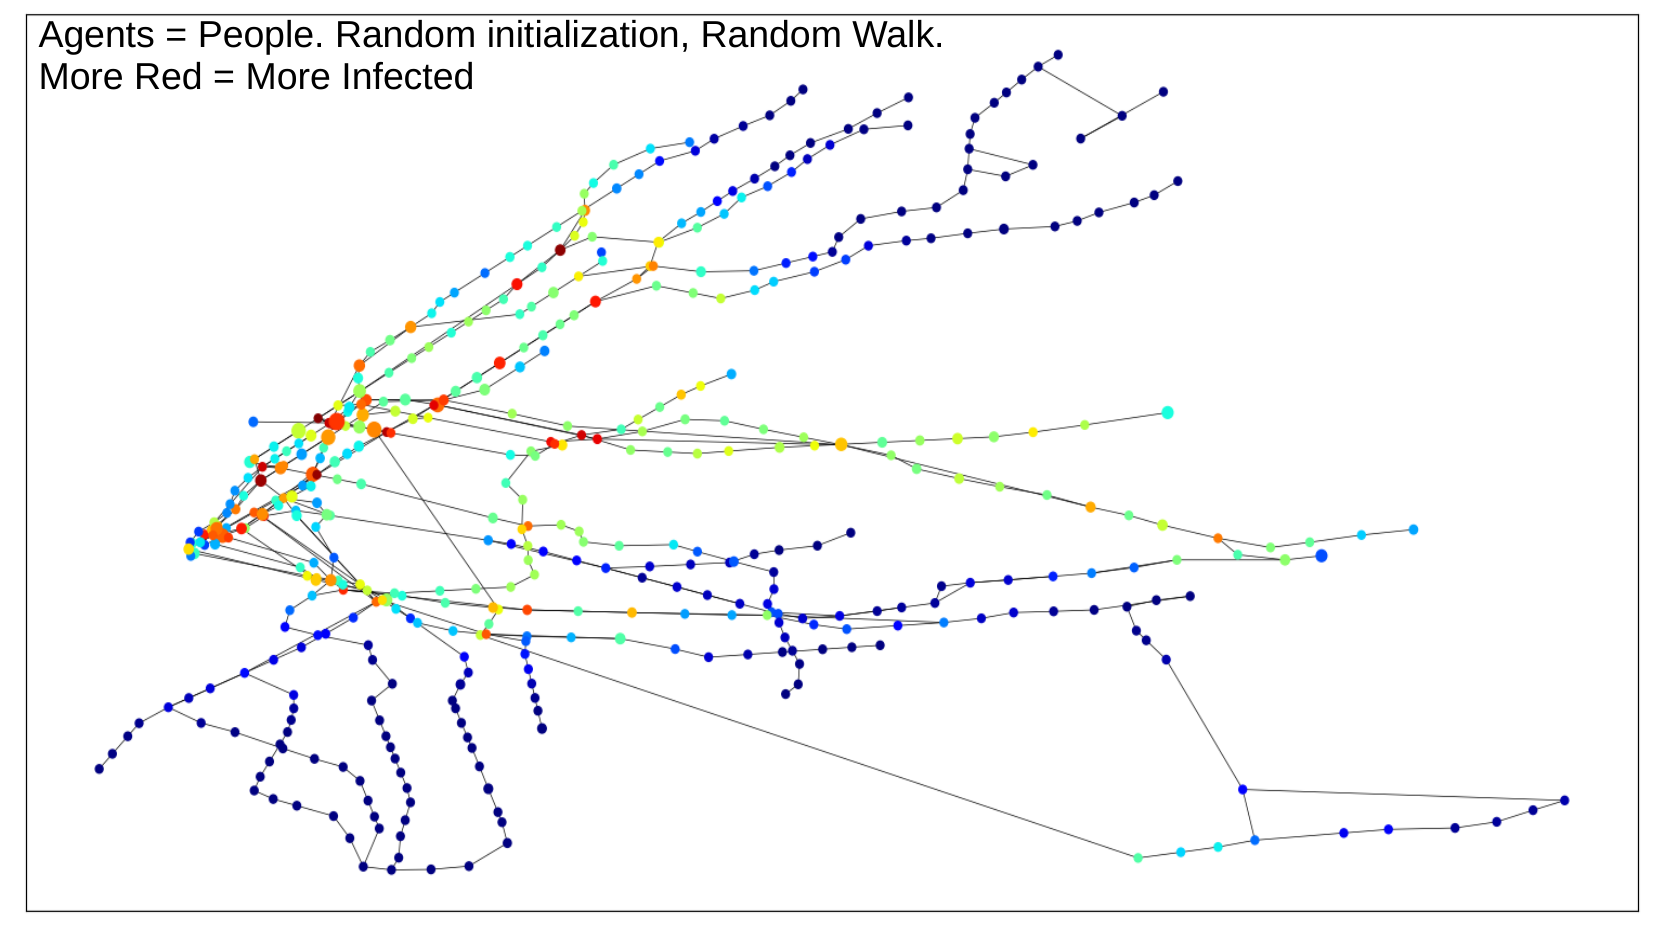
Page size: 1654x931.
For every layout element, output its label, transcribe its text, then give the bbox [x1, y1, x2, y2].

picture [13, 0, 1651, 931]
text_box Agents = People. Random initialization, Random Walk. More Red = More Infected [23, 6, 961, 106]
